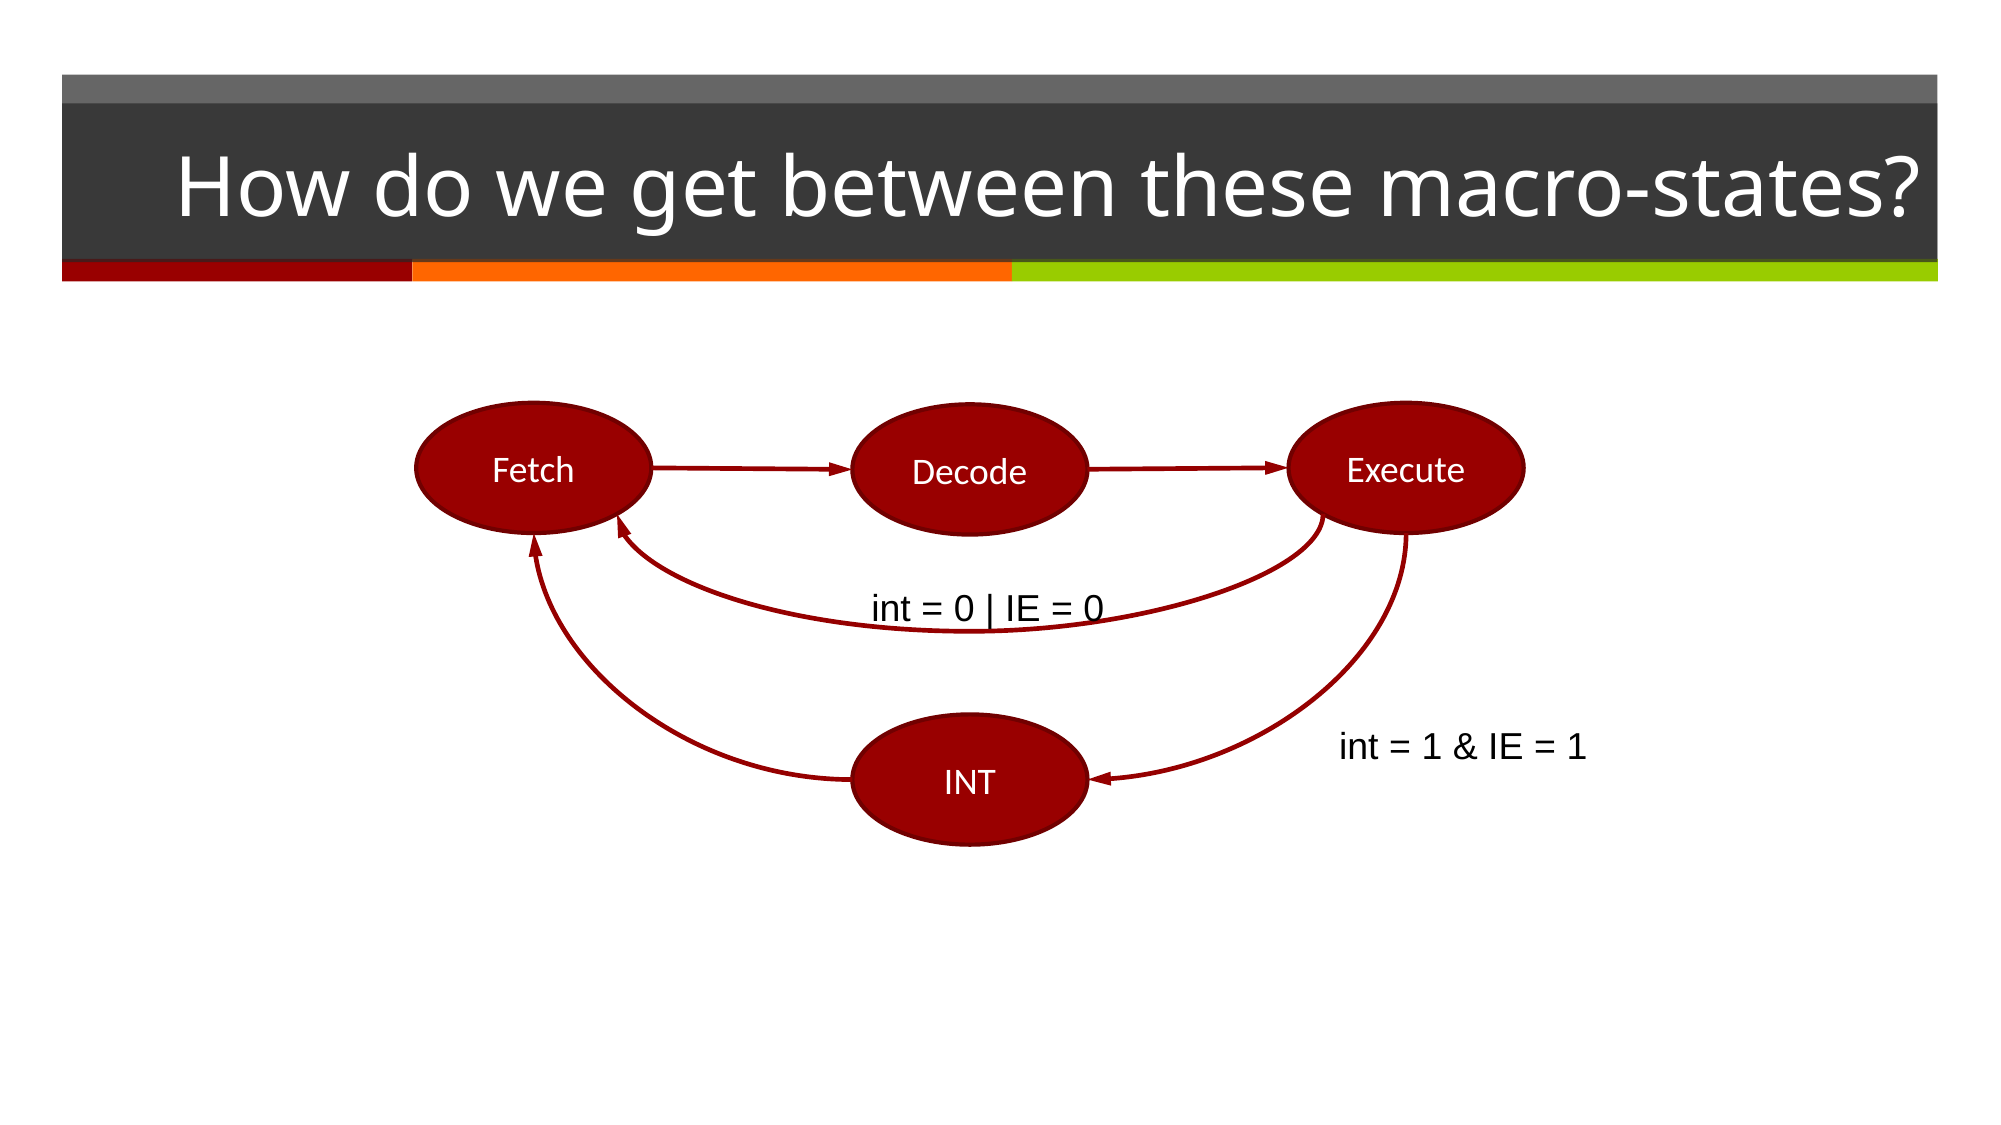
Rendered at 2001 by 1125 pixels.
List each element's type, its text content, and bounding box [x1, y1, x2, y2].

text_box Fetch [416, 402, 652, 534]
title How do we get between these macro-states? [62, 103, 1938, 263]
text_box Decode [852, 404, 1088, 535]
text_box int = 1 & IE = 1 [1324, 714, 1603, 775]
text_box int = 0 | IE = 0 [856, 576, 1120, 637]
text_box INT [852, 714, 1088, 845]
text_box Execute [1288, 402, 1524, 534]
